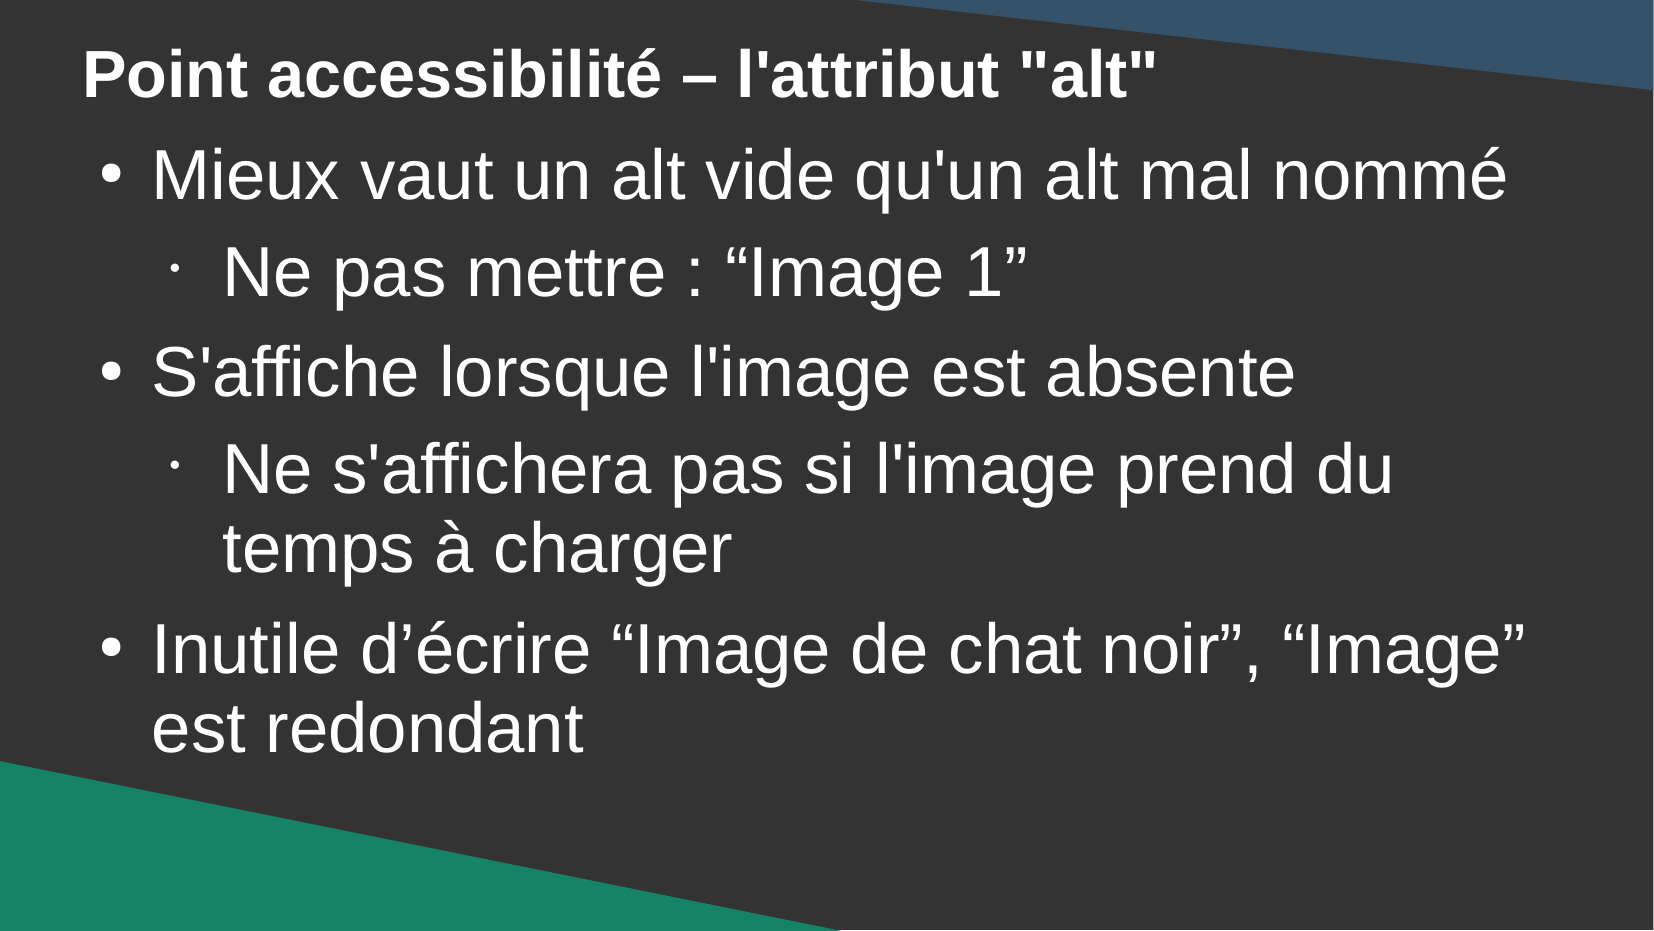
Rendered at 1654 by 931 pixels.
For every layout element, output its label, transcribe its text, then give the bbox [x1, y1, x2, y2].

list Mieux vaut un alt vide qu'un alt mal nommé Ne pas mettre : “Image 1” S'affiche lorsque l'image est absente Ne s'affichera pas si l'image prend du temps à charger Inutile d’écrire “Image de chat noir”, “Image” est redondant [80, 135, 1605, 780]
text_box [0, 761, 842, 931]
text_box [855, 0, 1654, 91]
title Point accessibilité – l'attribut "alt" [82, 37, 1571, 122]
